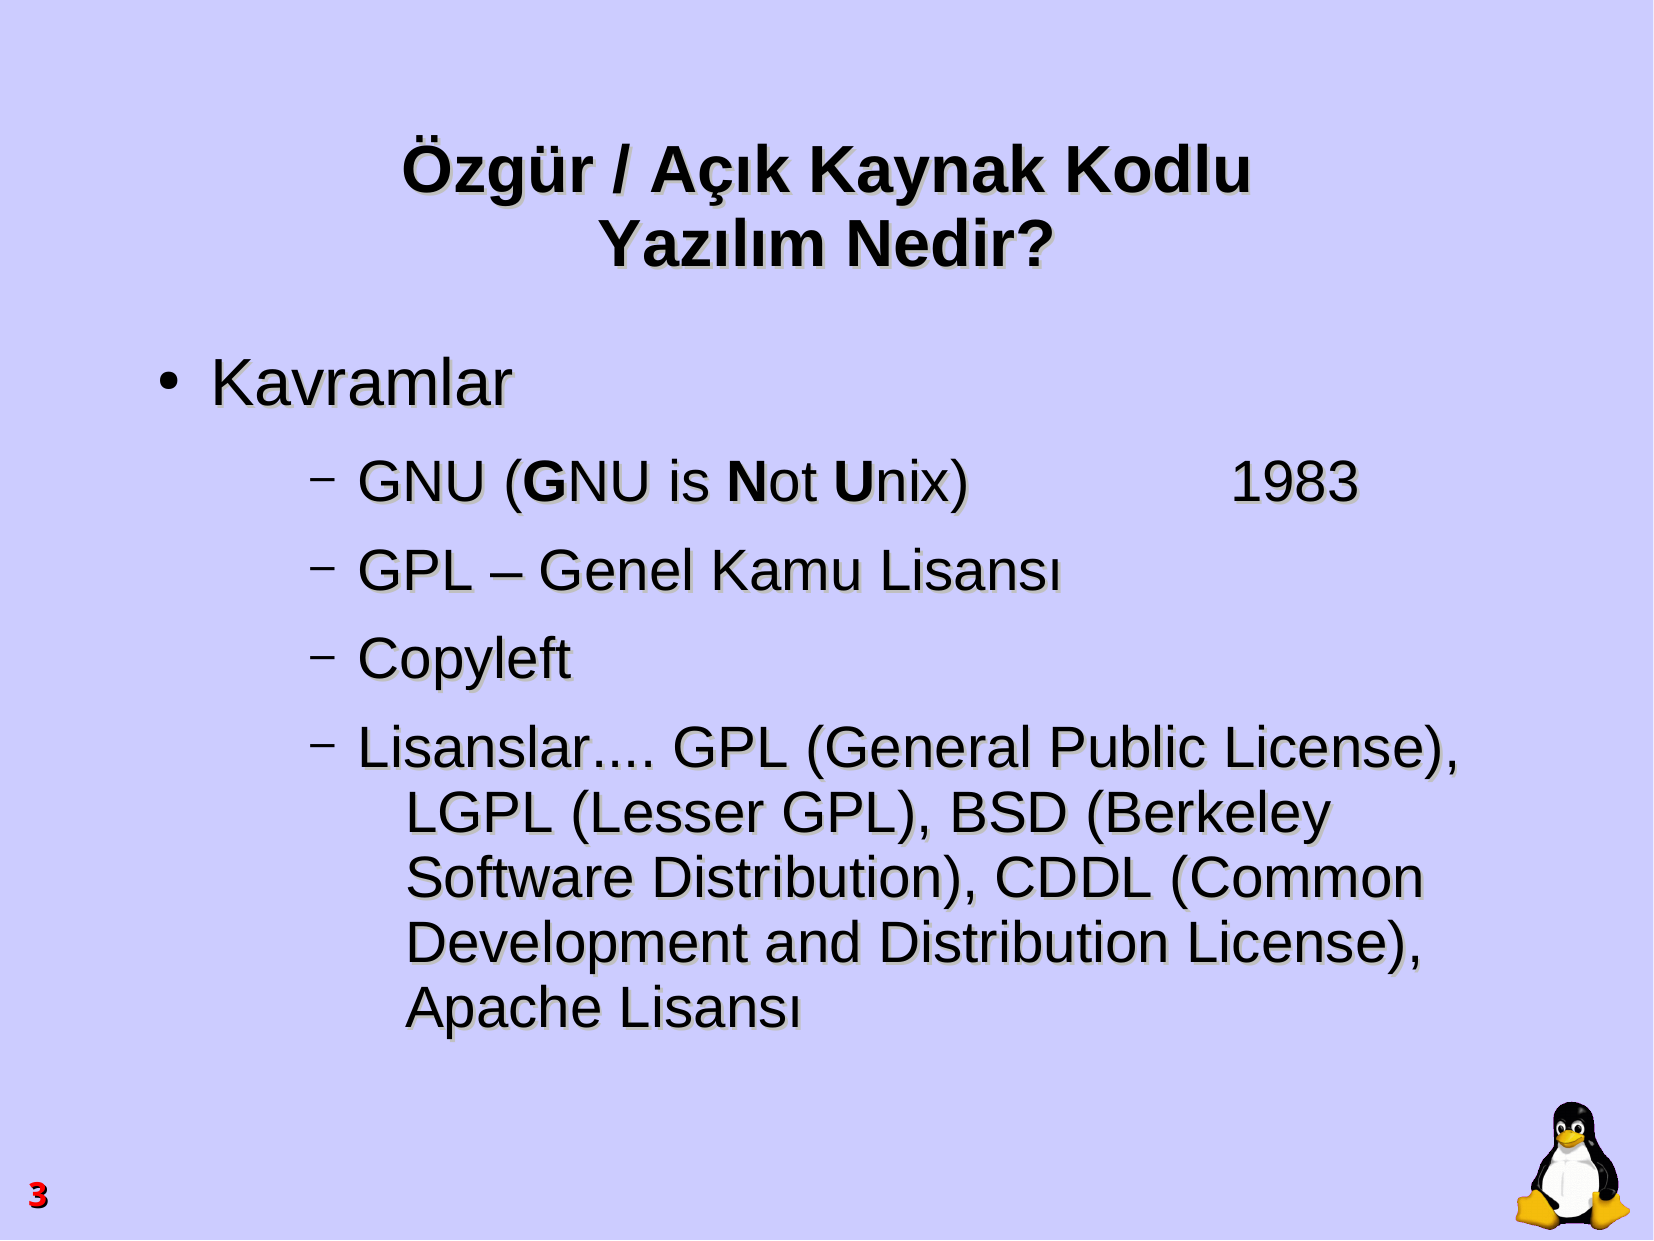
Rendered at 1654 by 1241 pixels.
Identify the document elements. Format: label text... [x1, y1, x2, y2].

title Özgür / Açık Kaynak Kodlu Yazılım Nedir? [121, 102, 1534, 310]
list Kavramlar GNU (GNU is Not Unix) 1983 GPL – Genel Kamu Lisansı Copyleft Lisanslar.... GPL (General Public License), LGPL (Lesser GPL), BSD (Berkeley Software Distribution), CDDL (Common Development and Distribution License), Apache Lisansı [121, 344, 1534, 1150]
picture [1504, 1086, 1654, 1241]
